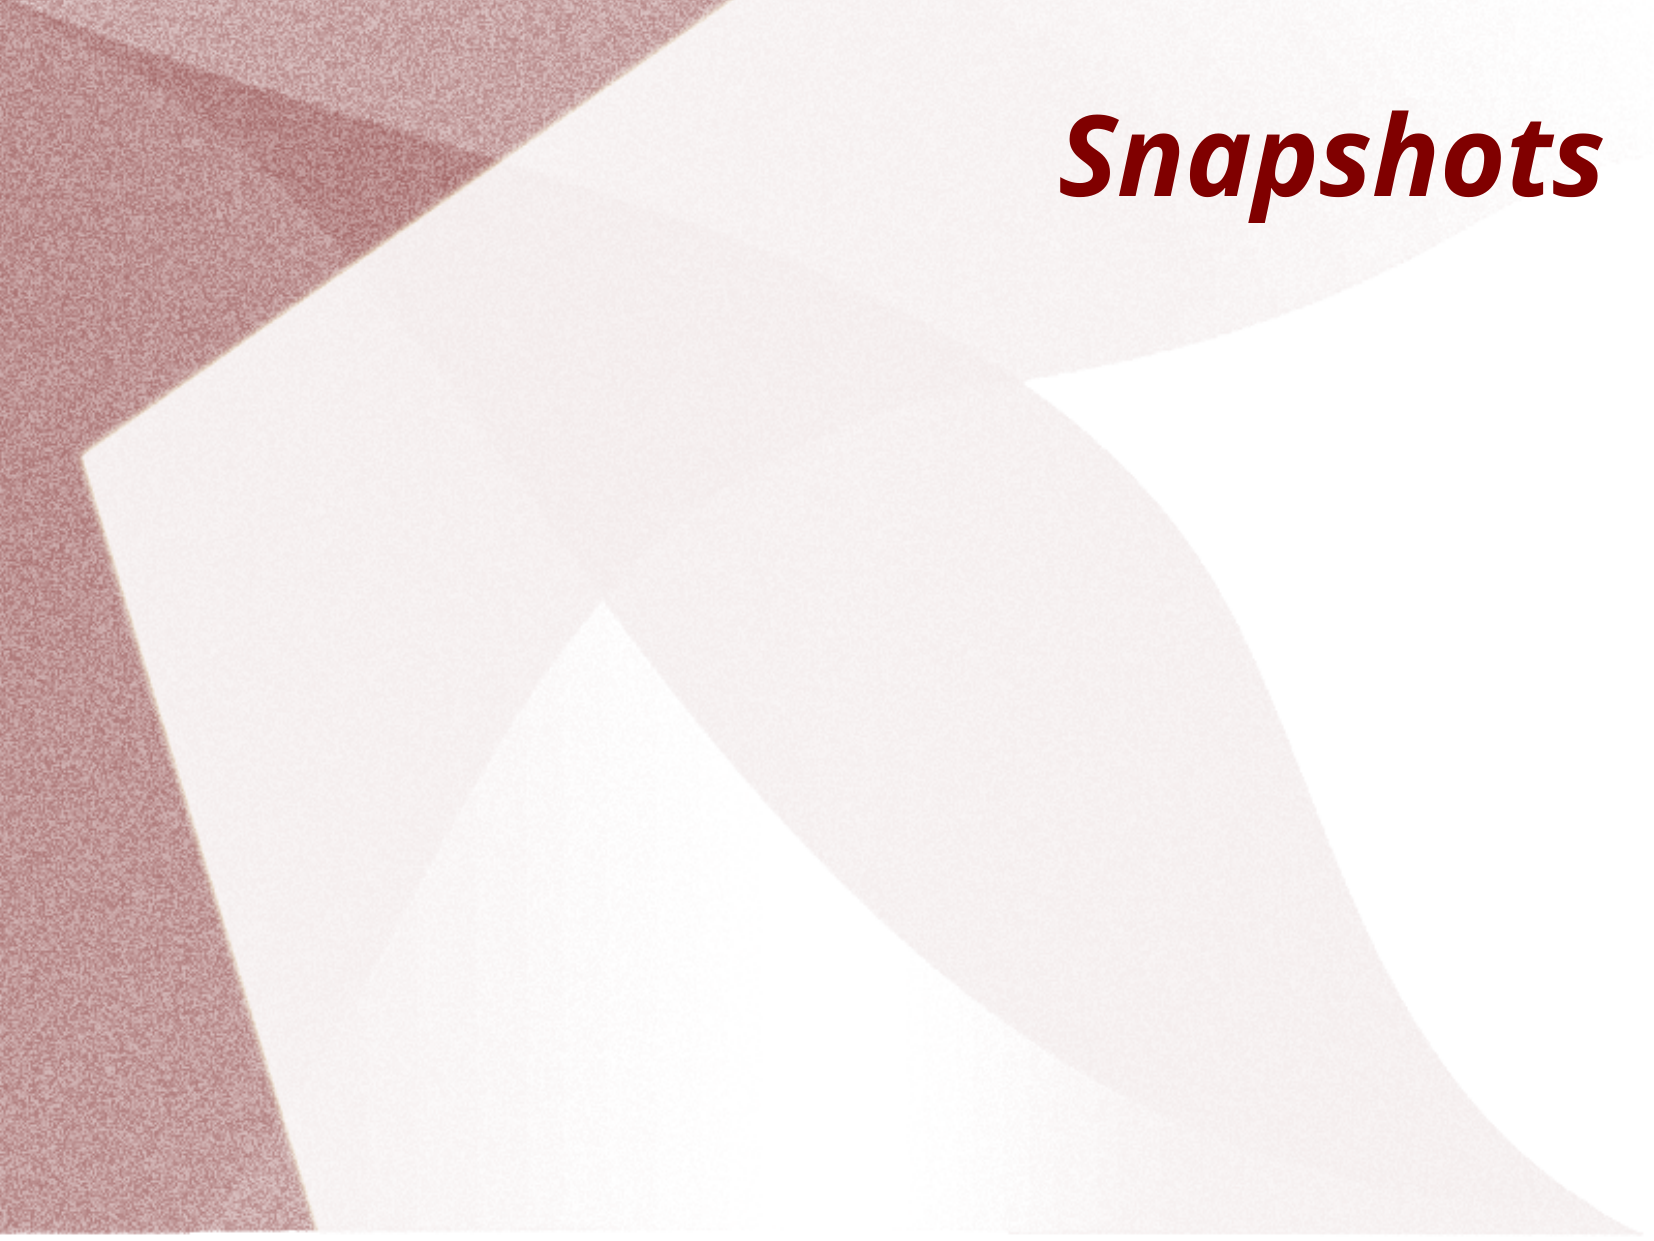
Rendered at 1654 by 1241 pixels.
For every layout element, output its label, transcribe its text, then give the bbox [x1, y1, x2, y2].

title Snapshots [596, 49, 1607, 257]
picture [0, 0, 1654, 1241]
